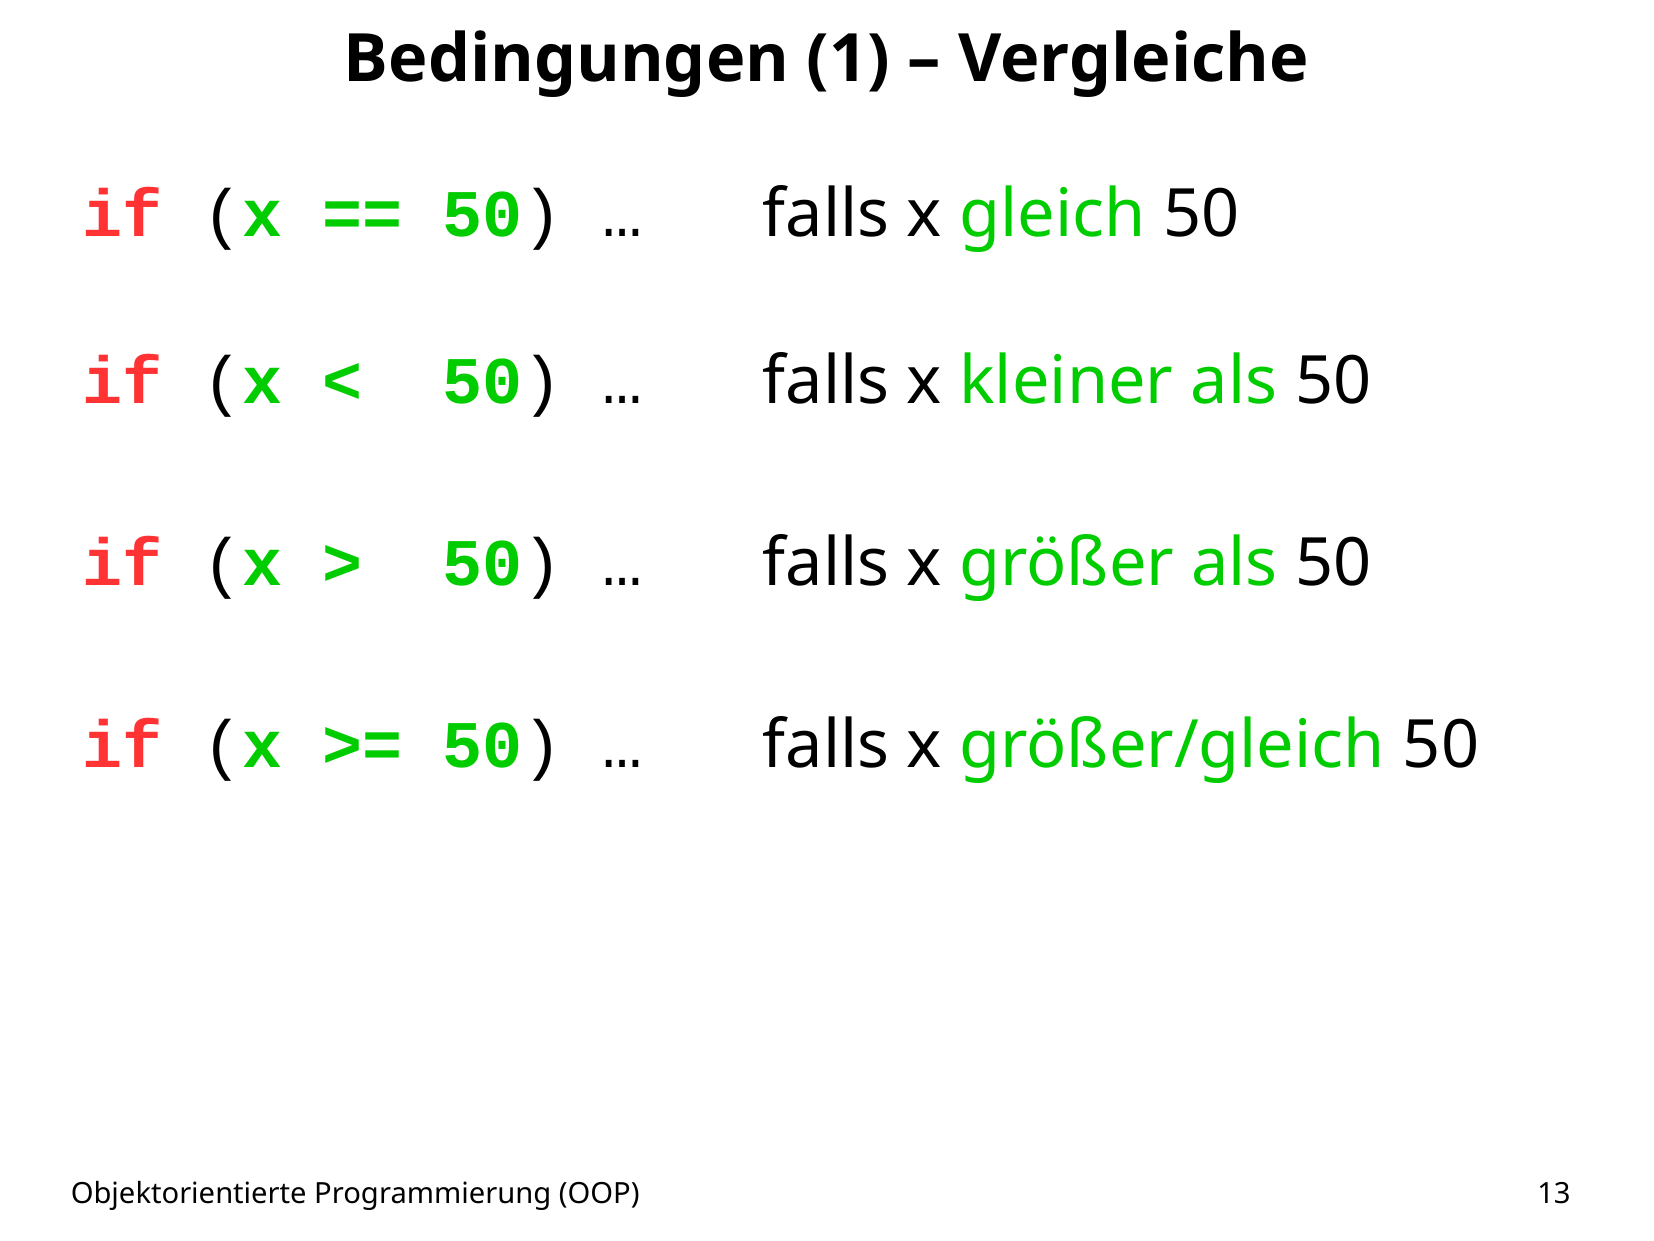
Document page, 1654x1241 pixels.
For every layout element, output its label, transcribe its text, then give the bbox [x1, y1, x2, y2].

title Bedingungen (1) – Vergleiche [0, 5, 1654, 107]
list if (x == 50) … falls x gleich 50 if (x < 50) … falls x kleiner als 50 if (x > 50) … falls x größer als 50 if (x >= 50) … falls x größer/gleich 50 [82, 165, 1571, 1146]
